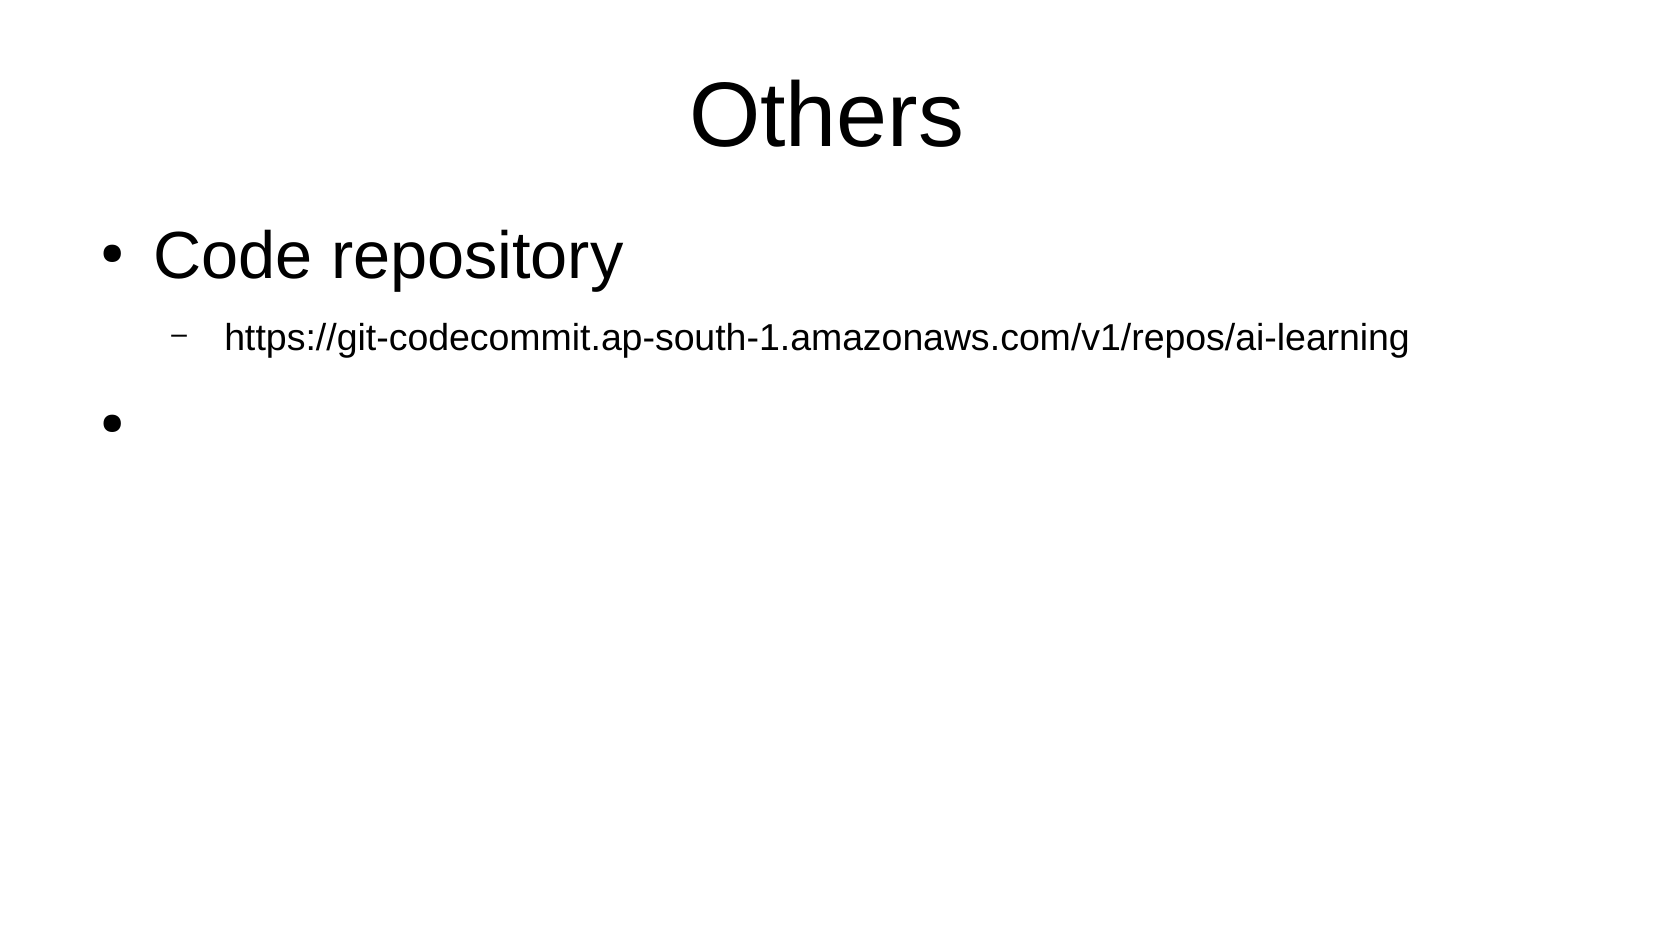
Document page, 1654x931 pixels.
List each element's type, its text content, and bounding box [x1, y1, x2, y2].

list Code repository https://git-codecommit.ap-south-1.amazonaws.com/v1/repos/ai-learning [82, 217, 1571, 758]
title Others [82, 37, 1571, 193]
